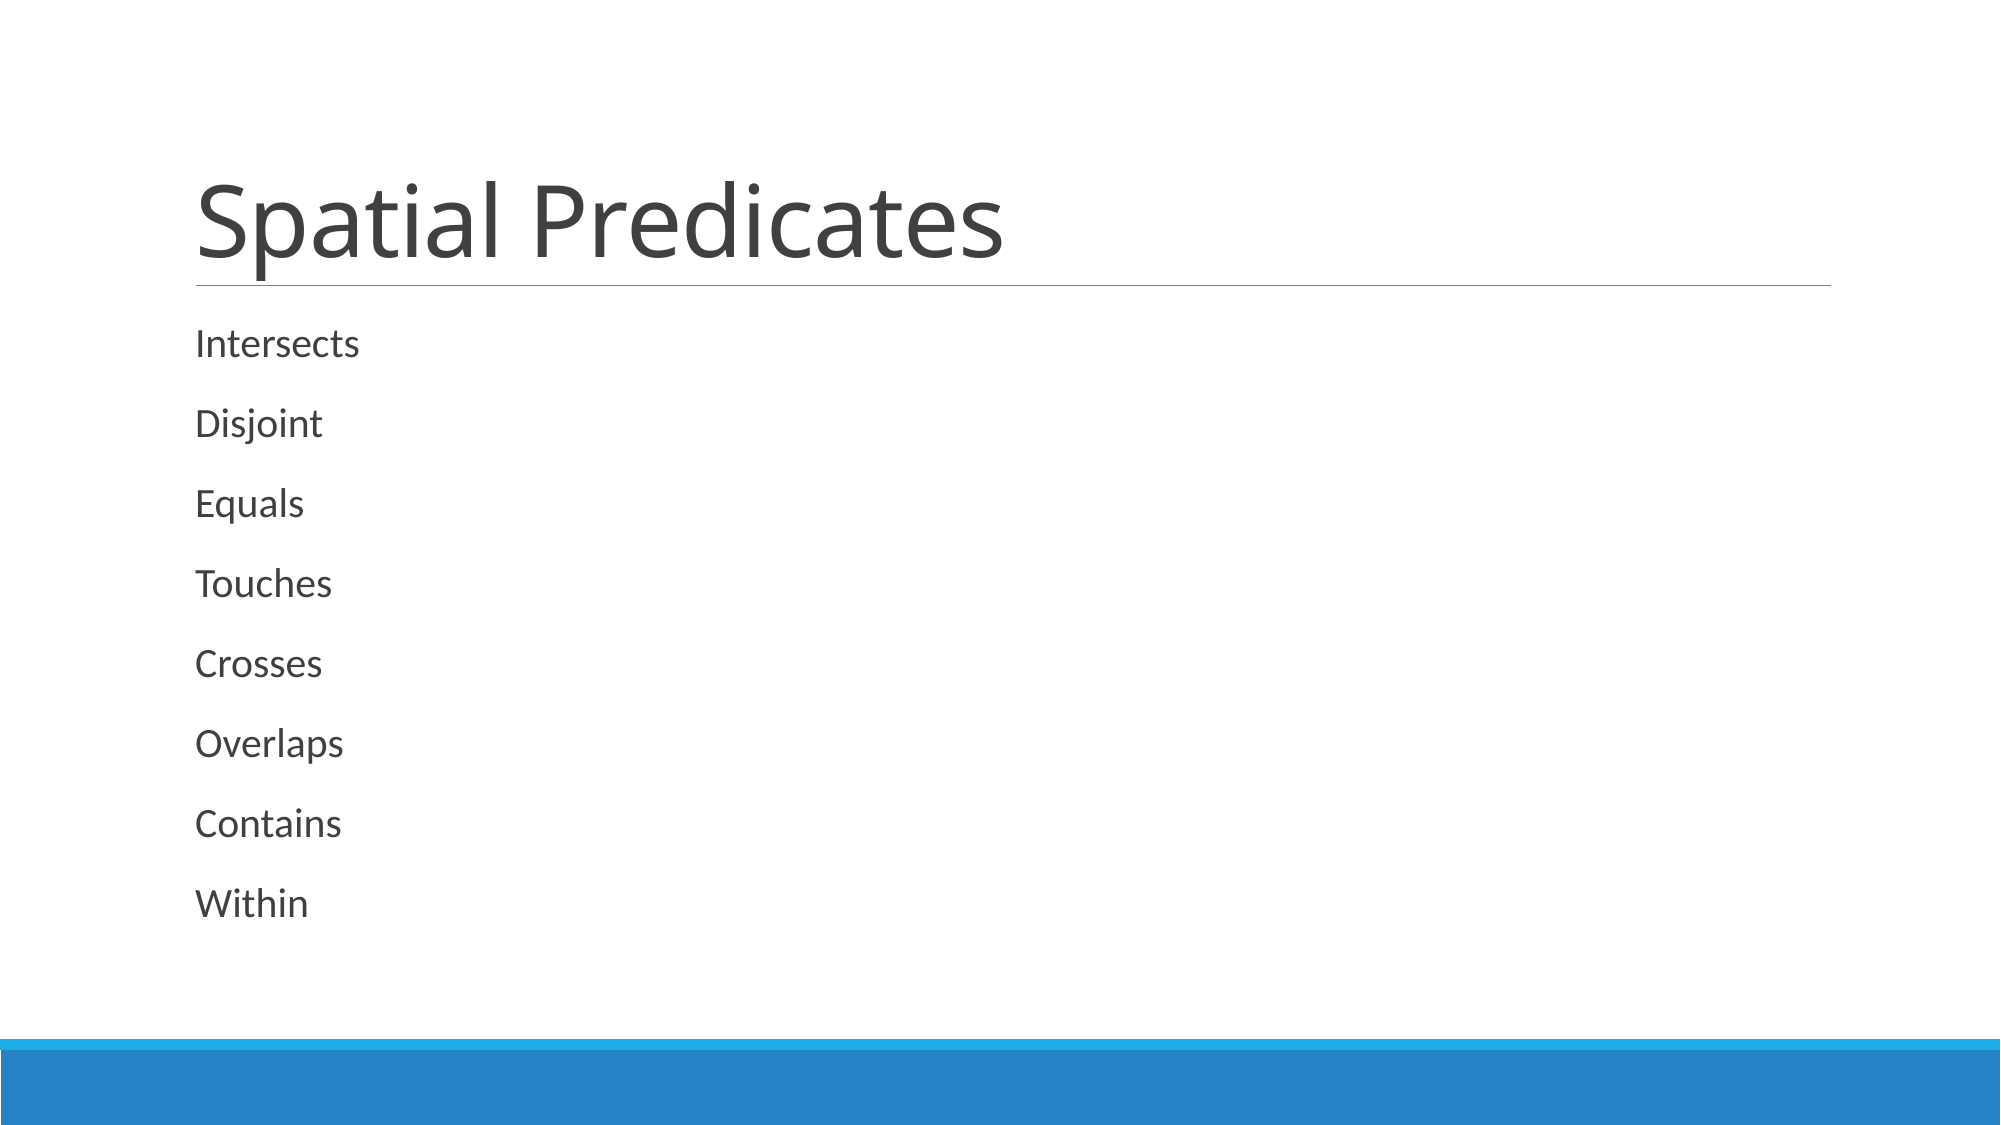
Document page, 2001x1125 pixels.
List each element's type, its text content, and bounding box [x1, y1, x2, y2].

title Spatial Predicates [180, 47, 1831, 286]
list Intersects Disjoint Equals Touches Crosses Overlaps Contains Within [180, 302, 1831, 963]
